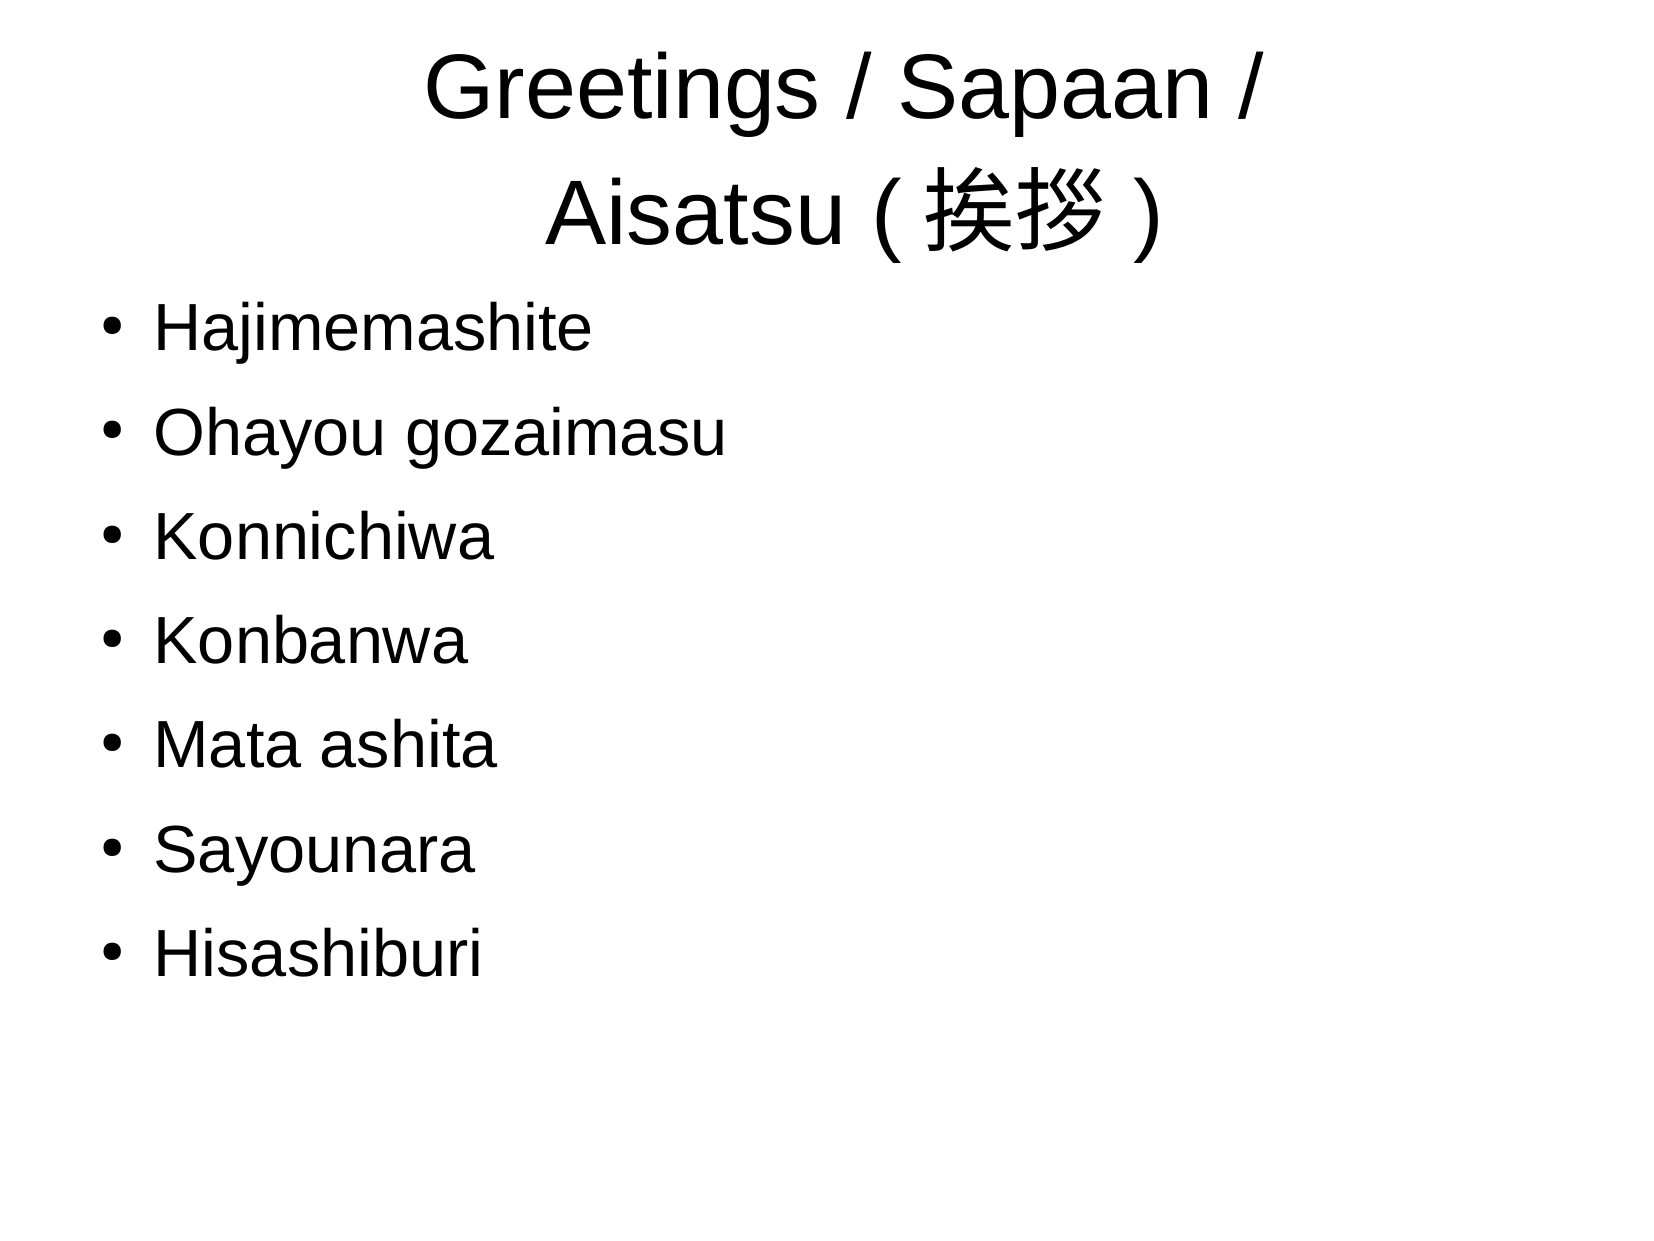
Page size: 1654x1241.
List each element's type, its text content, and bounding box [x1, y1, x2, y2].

title Greetings / Sapaan / Aisatsu (挨拶) [82, 33, 1571, 273]
list Hajimemashite Ohayou gozaimasu Konnichiwa Konbanwa Mata ashita Sayounara Hisashiburi [82, 290, 1571, 1010]
